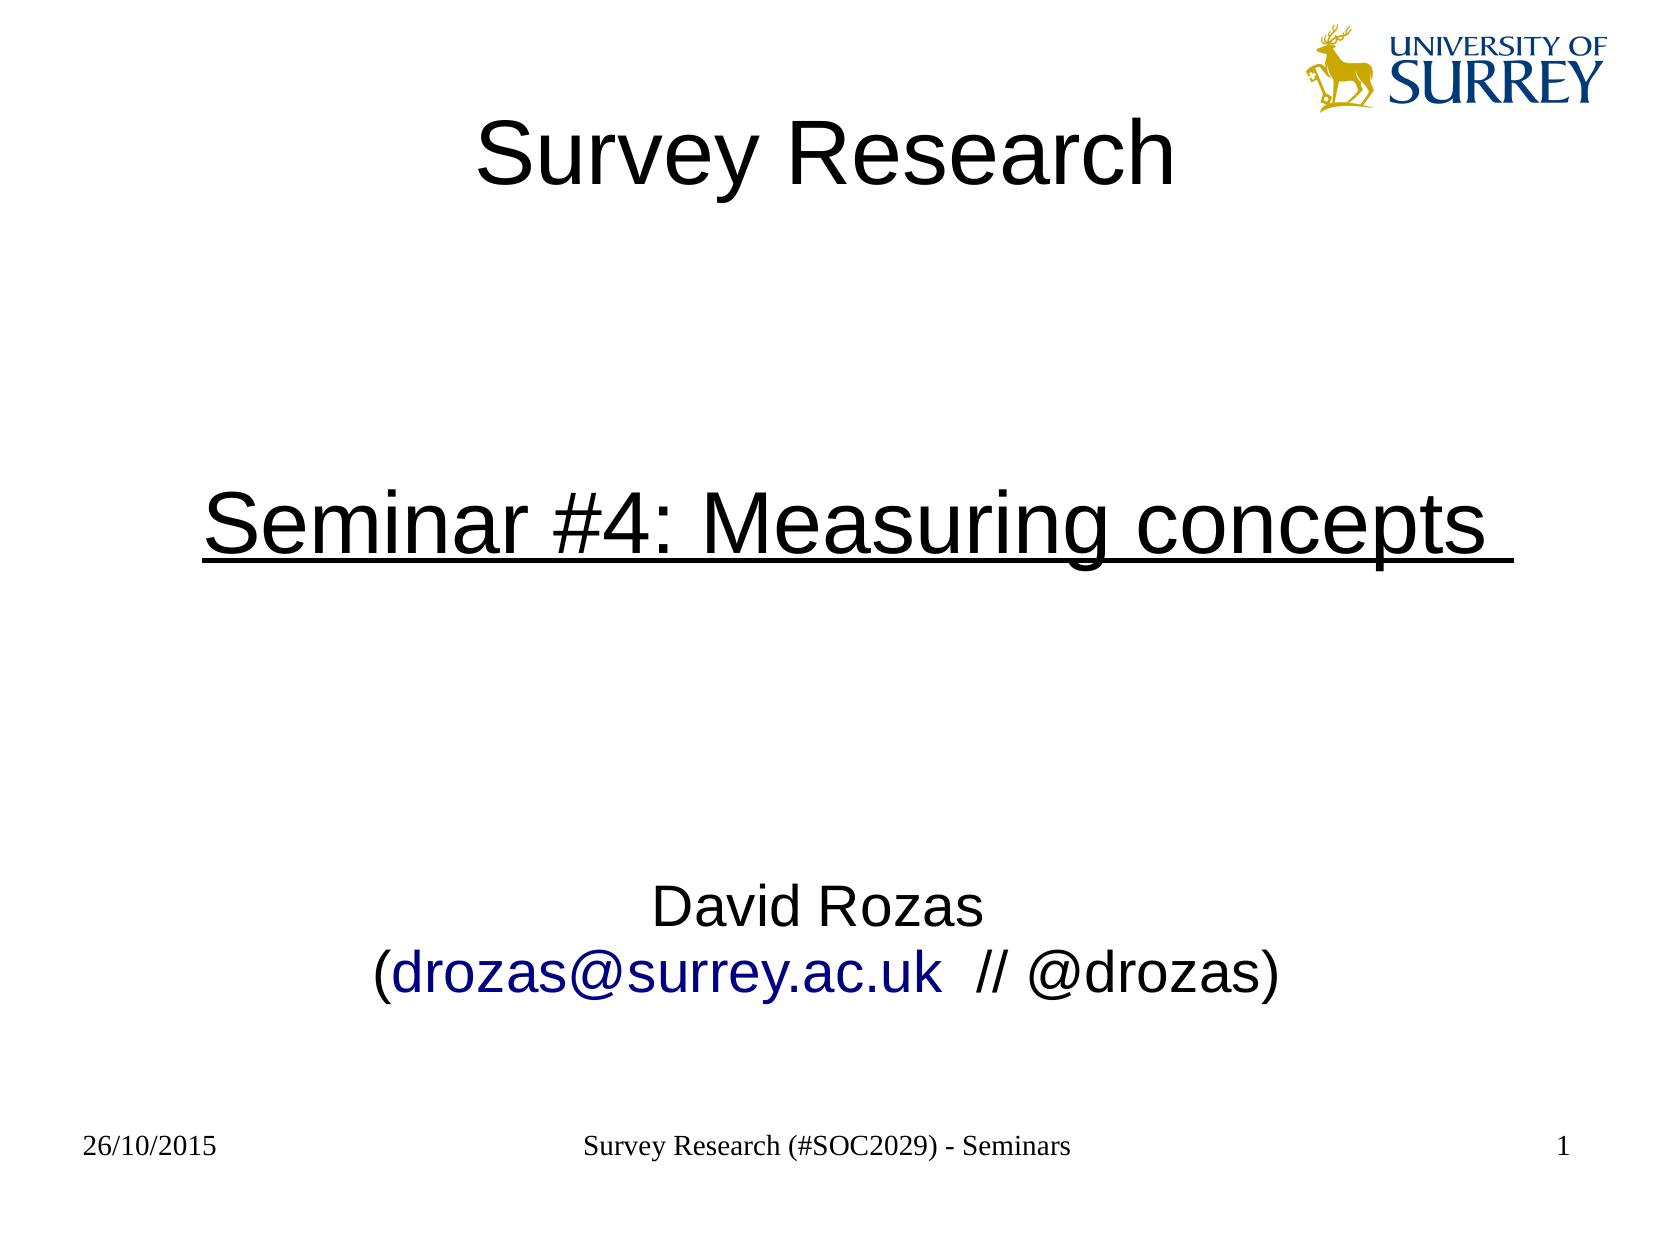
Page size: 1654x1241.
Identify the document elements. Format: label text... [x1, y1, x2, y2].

list Seminar #4: Measuring concepts David Rozas (drozas@surrey.ac.uk // @drozas) [82, 290, 1571, 1010]
picture [1306, 23, 1607, 113]
title Survey Research [82, 49, 1571, 257]
